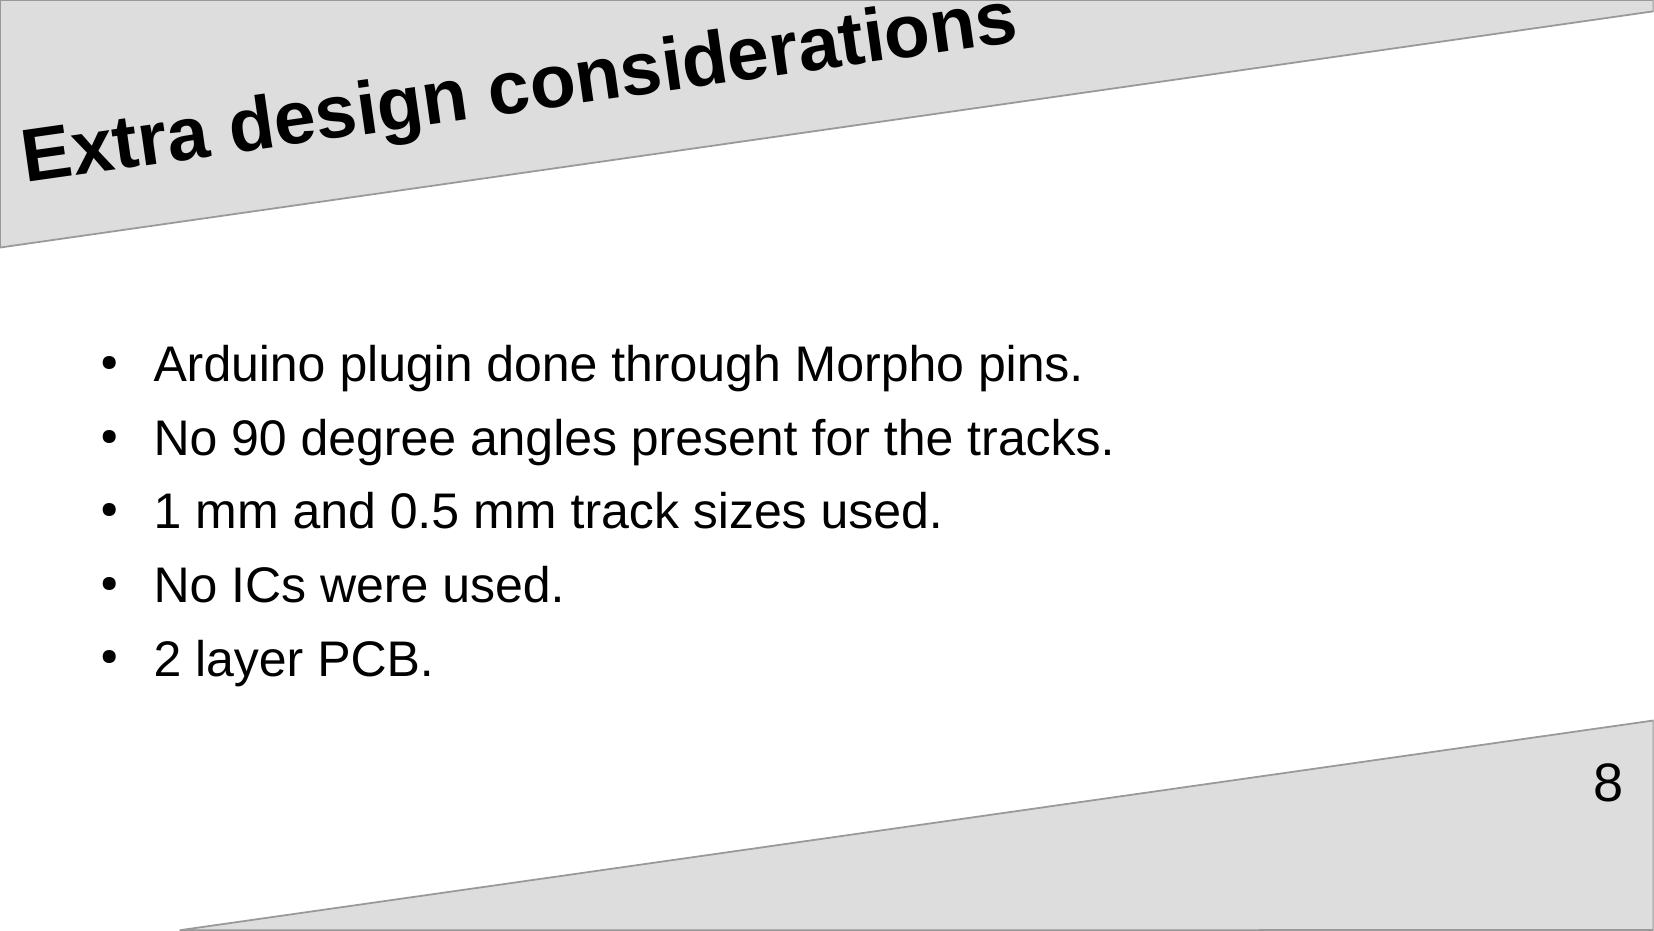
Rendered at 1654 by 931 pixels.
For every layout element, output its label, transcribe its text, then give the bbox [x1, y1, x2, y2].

title Extra design considerations [11, 0, 1495, 235]
list Arduino plugin done through Morpho pins. No 90 degree angles present for the tracks. 1 mm and 0.5 mm track sizes used. No ICs were used. 2 layer PCB. [82, 336, 1571, 876]
